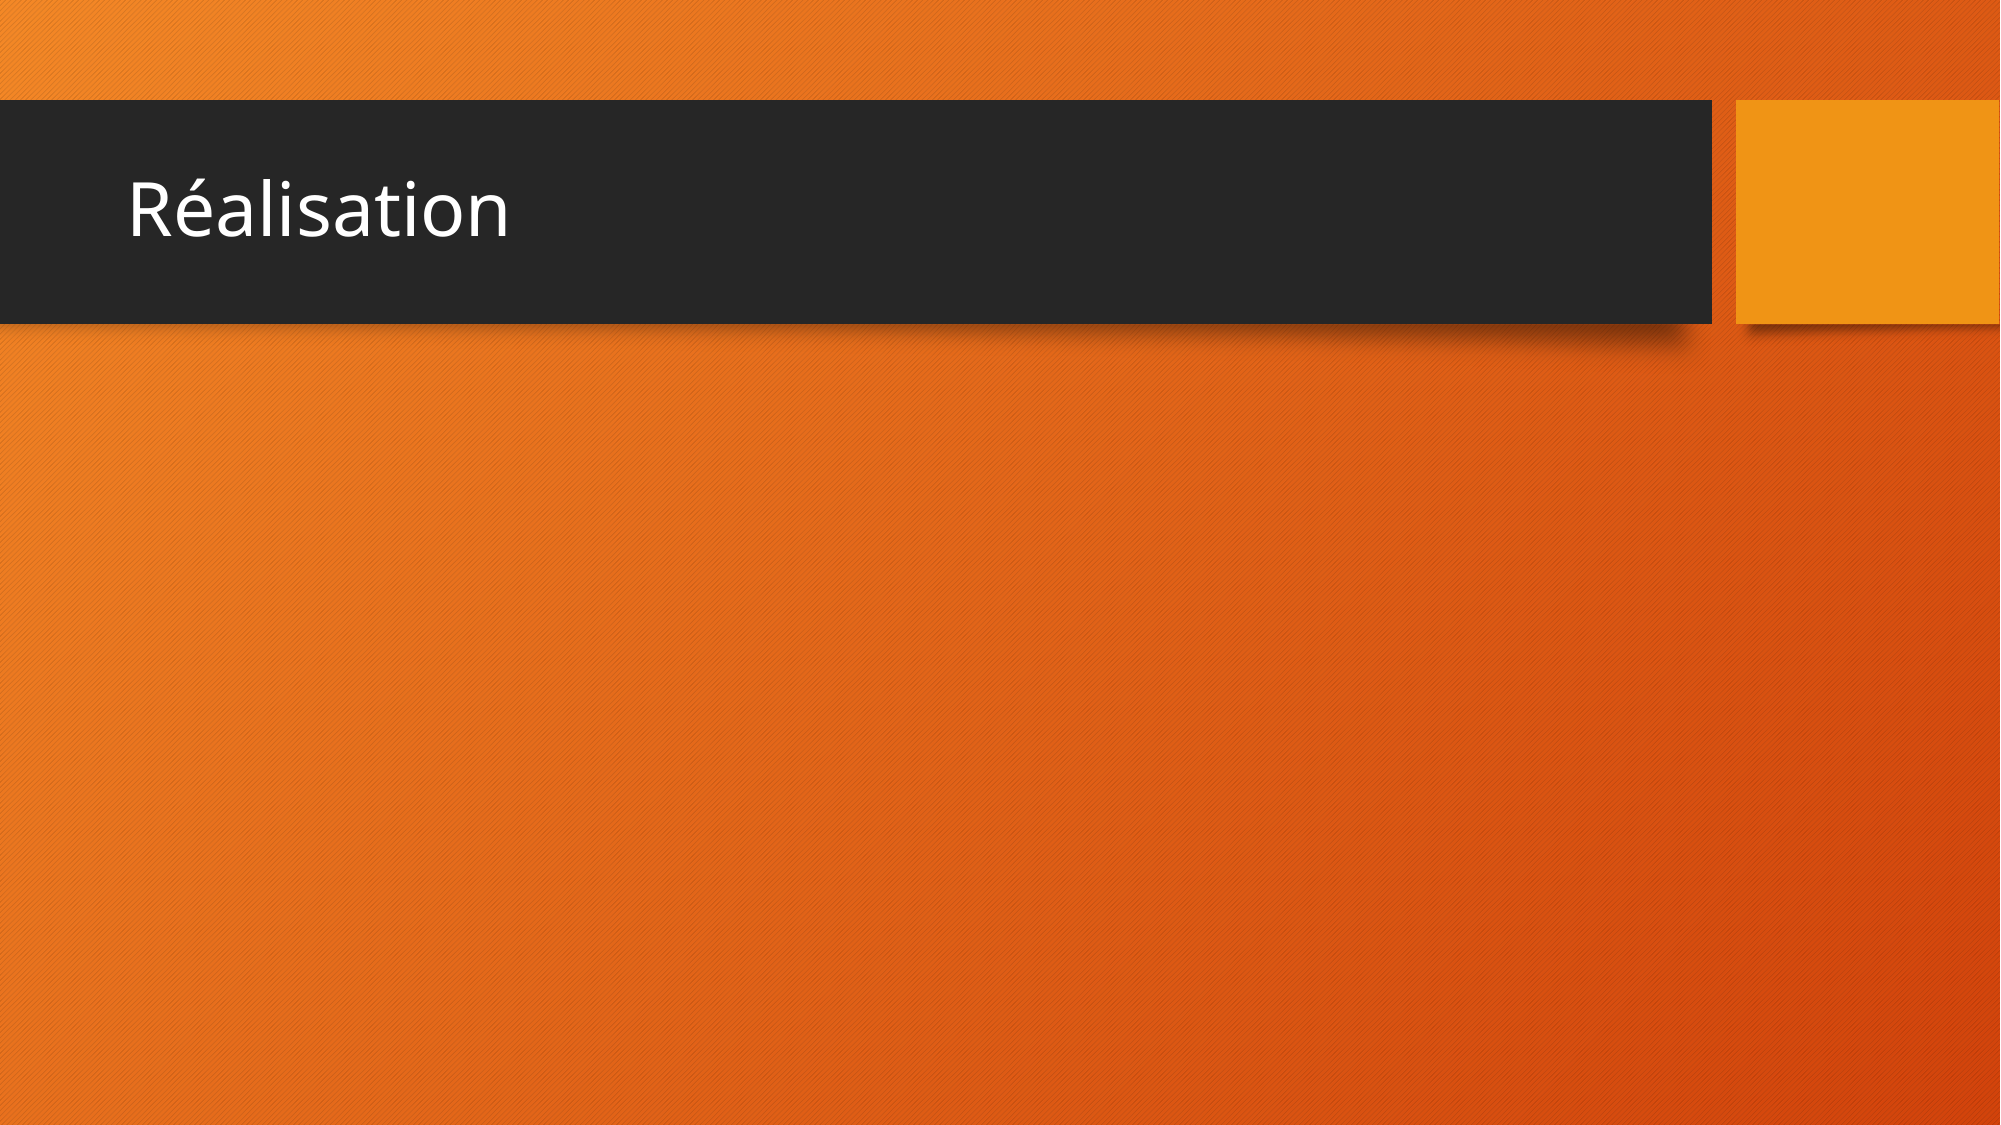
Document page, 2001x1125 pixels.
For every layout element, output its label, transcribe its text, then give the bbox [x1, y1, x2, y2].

title Réalisation [111, 123, 1689, 301]
